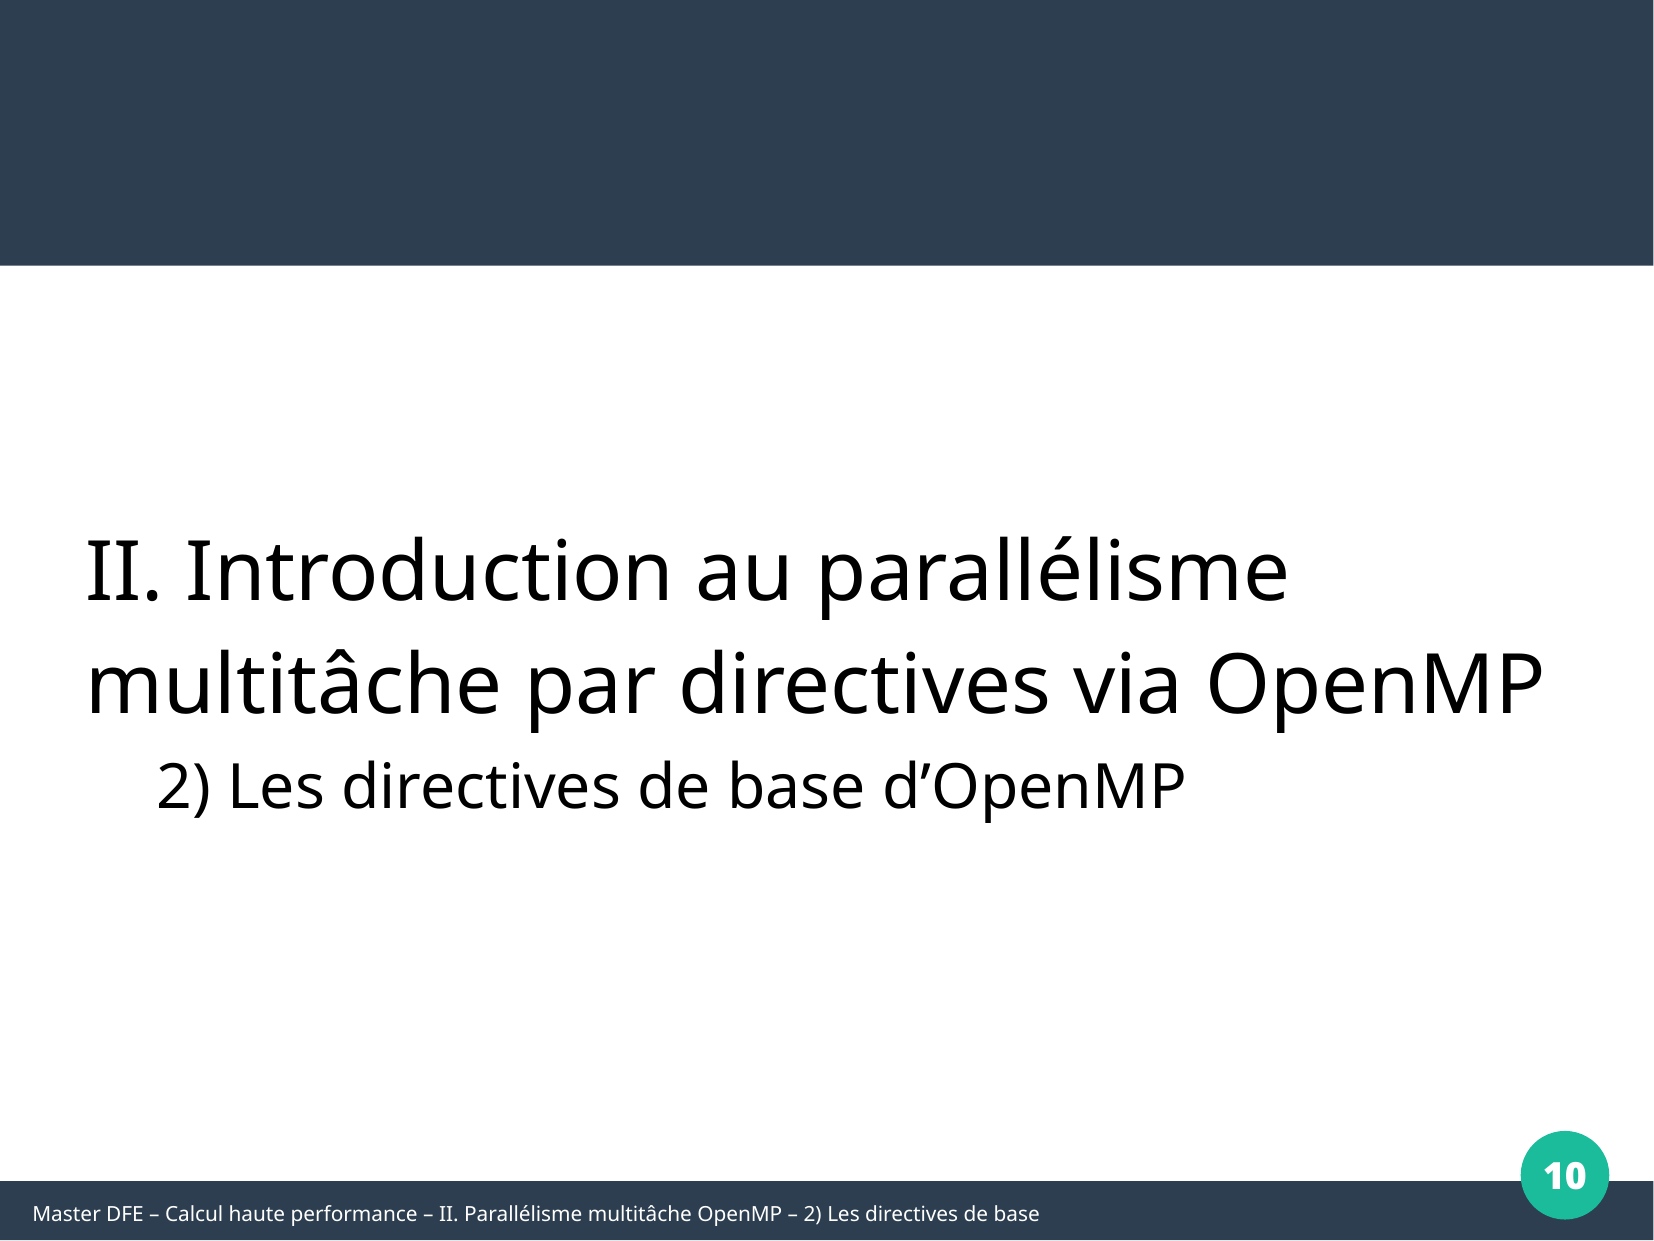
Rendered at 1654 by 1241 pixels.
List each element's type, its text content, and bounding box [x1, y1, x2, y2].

text_box Master DFE – Calcul haute performance – II. Parallélisme multitâche OpenMP – 2) Les directives de base [17, 1191, 1436, 1235]
text_box 2) Les directives de base d’OpenMP [141, 734, 1607, 869]
text_box II. Introduction au parallélisme multitâche par directives via OpenMP [70, 503, 1583, 745]
